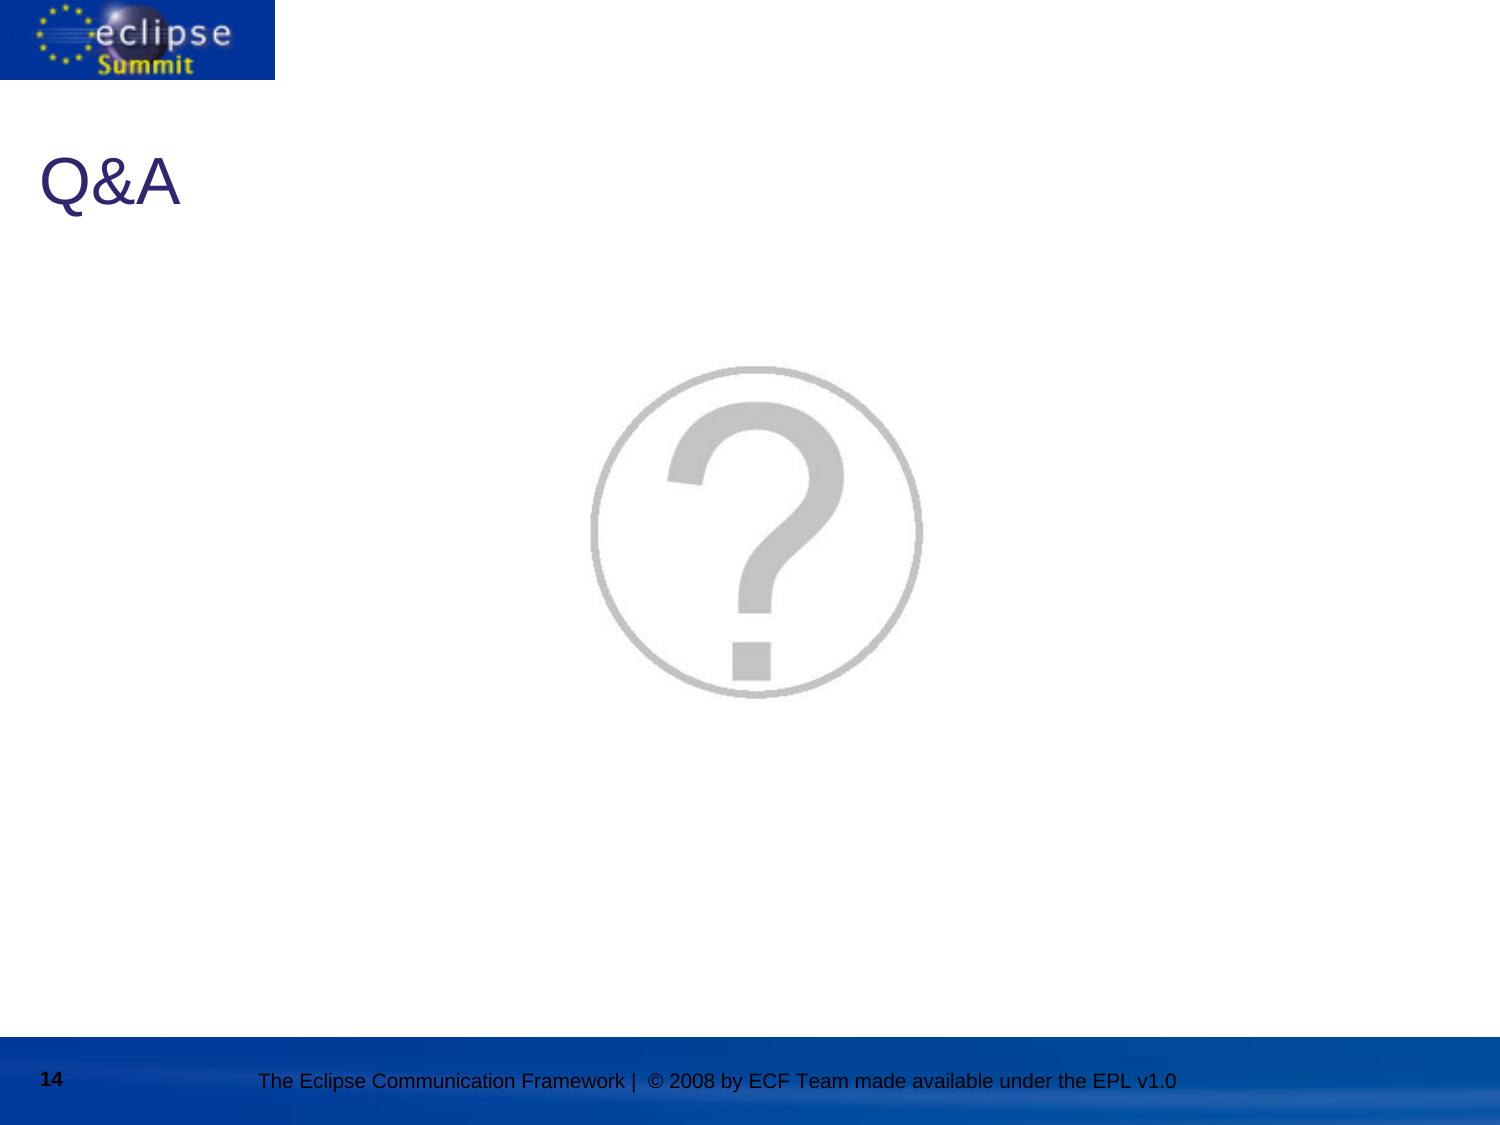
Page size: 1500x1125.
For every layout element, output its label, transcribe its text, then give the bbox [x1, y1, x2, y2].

picture [0, 0, 275, 80]
picture [567, 350, 932, 714]
picture [0, 1037, 1500, 1125]
title Q&A [25, 142, 1378, 234]
